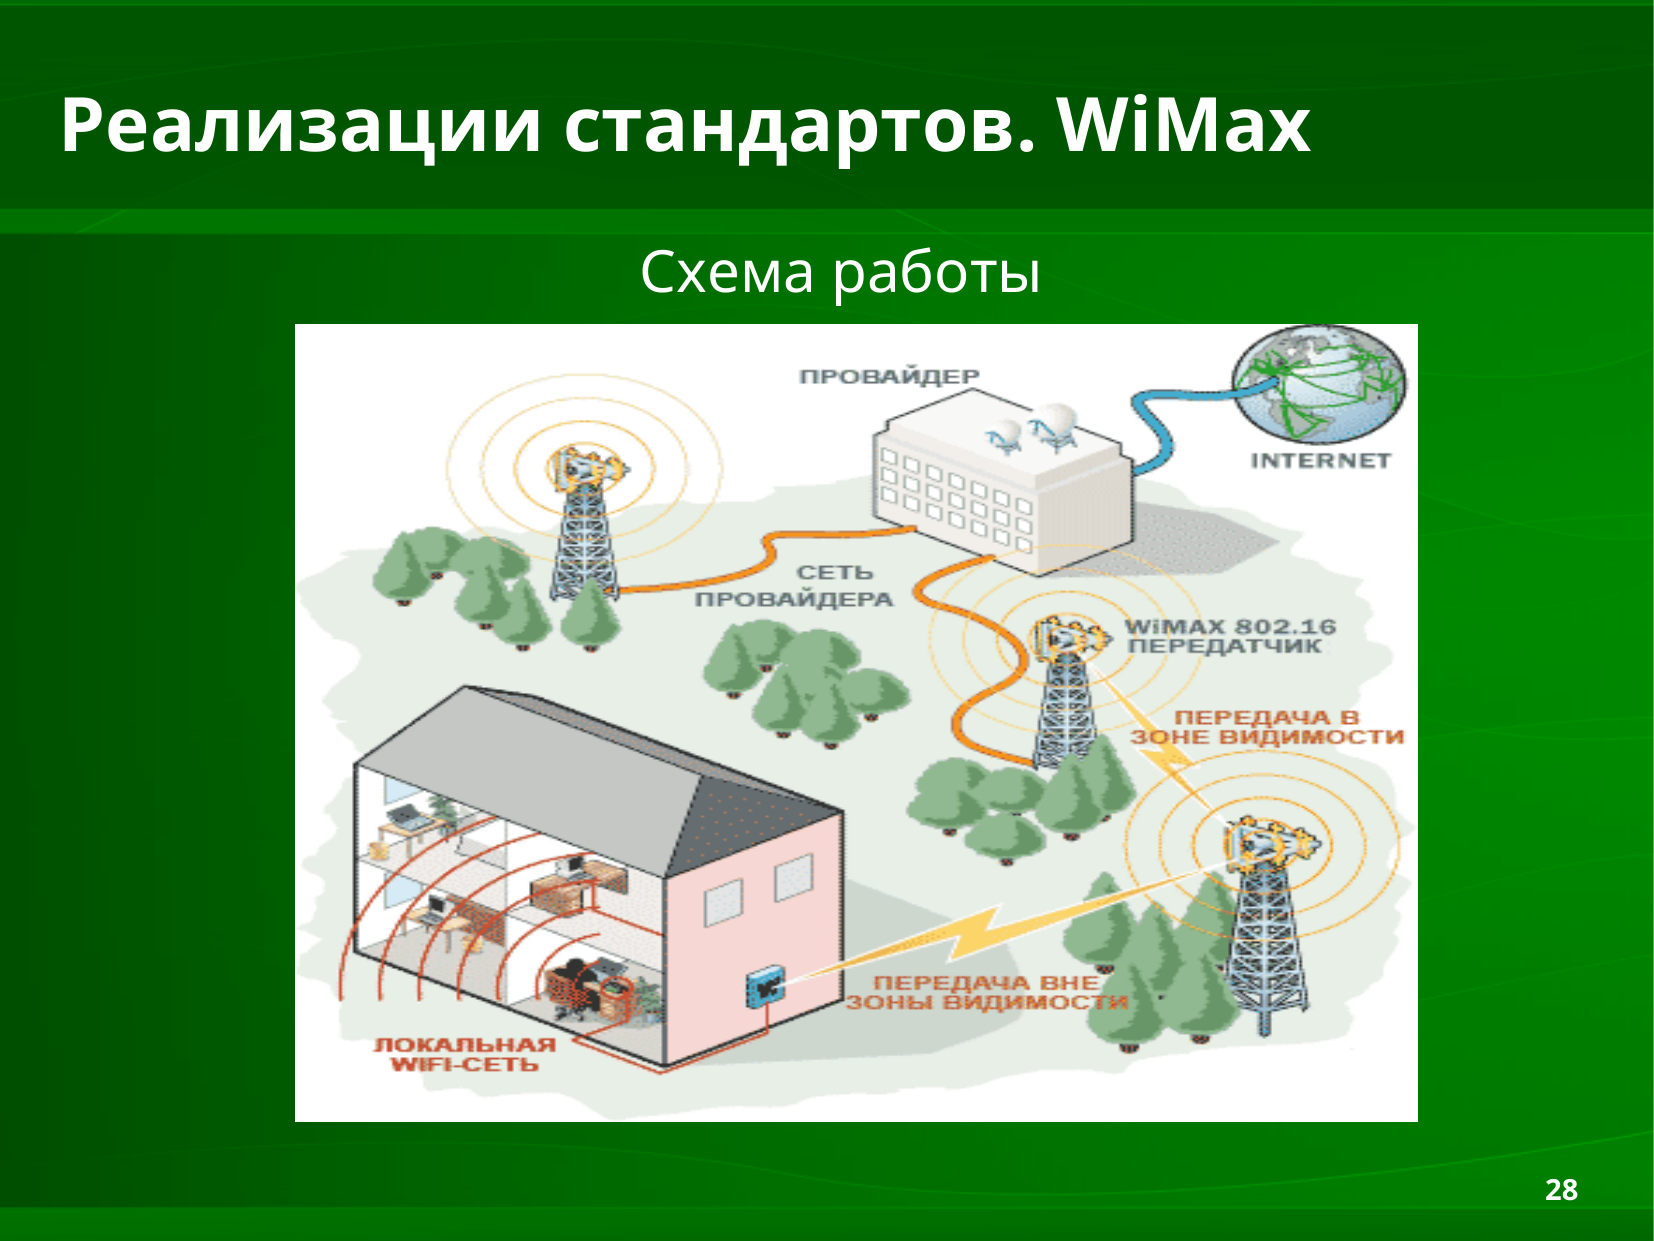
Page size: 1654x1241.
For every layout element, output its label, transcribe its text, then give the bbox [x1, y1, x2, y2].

picture [0, 0, 1654, 1241]
title Реализации стандартов. WiMax [23, 8, 1625, 237]
list Схема работы [88, 229, 1577, 325]
